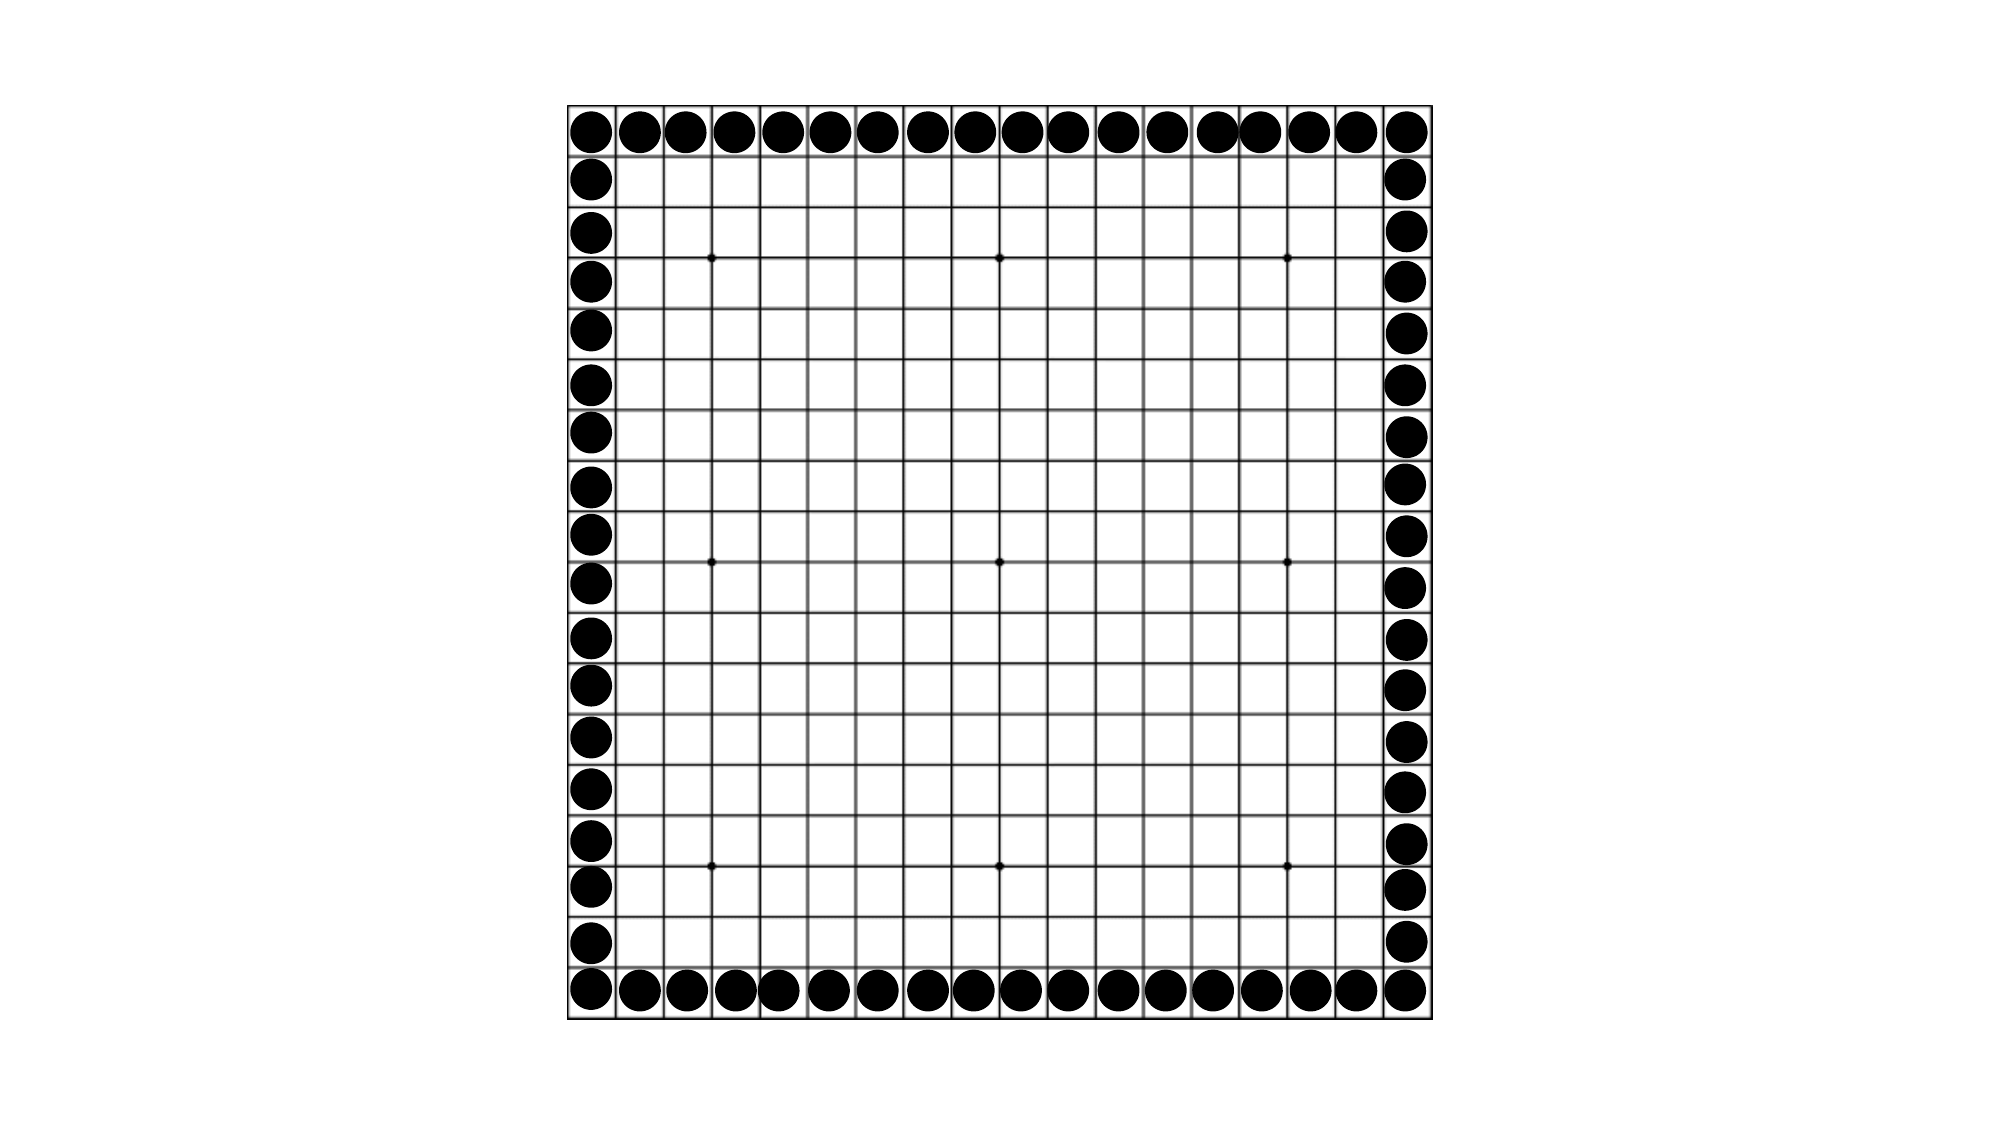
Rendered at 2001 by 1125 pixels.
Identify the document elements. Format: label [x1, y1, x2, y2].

text_box [571, 563, 611, 604]
text_box [571, 412, 611, 453]
text_box [1386, 417, 1427, 458]
text_box [1336, 112, 1377, 153]
text_box [571, 769, 611, 810]
text_box [716, 970, 756, 1011]
text_box [857, 970, 898, 1011]
text_box [810, 112, 851, 153]
text_box [571, 717, 611, 758]
text_box [571, 159, 611, 200]
text_box [571, 665, 611, 706]
text_box [1242, 970, 1282, 1011]
text_box [714, 112, 755, 153]
text_box [1385, 159, 1426, 200]
text_box [1386, 211, 1427, 252]
text_box [1386, 722, 1427, 762]
text_box [665, 112, 706, 153]
text_box [1386, 824, 1427, 865]
text_box [1385, 670, 1426, 711]
text_box [571, 866, 611, 907]
text_box [1386, 112, 1427, 153]
text_box [1385, 464, 1426, 505]
picture [567, 105, 1433, 1020]
text_box [1098, 112, 1139, 153]
text_box [1385, 365, 1426, 406]
text_box [620, 970, 660, 1011]
text_box [908, 970, 948, 1011]
text_box [571, 969, 611, 1009]
text_box [1290, 970, 1331, 1011]
text_box [1048, 112, 1089, 153]
text_box [1385, 568, 1426, 608]
text_box [1386, 620, 1427, 660]
text_box [571, 310, 611, 351]
text_box [1386, 921, 1427, 962]
text_box [763, 112, 804, 153]
text_box [1385, 772, 1426, 813]
text_box [1336, 970, 1377, 1011]
text_box [1197, 112, 1238, 153]
text_box [620, 112, 660, 153]
text_box [1386, 313, 1427, 354]
text_box [1048, 970, 1089, 1011]
text_box [571, 112, 611, 153]
text_box [809, 970, 849, 1011]
text_box [667, 970, 708, 1011]
text_box [1145, 970, 1186, 1011]
text_box [1147, 112, 1188, 153]
text_box [571, 261, 611, 302]
text_box [571, 365, 611, 406]
text_box [1240, 112, 1281, 153]
text_box [1385, 261, 1426, 302]
text_box [571, 213, 611, 253]
text_box [1098, 970, 1139, 1011]
text_box [953, 970, 994, 1011]
text_box [571, 514, 611, 555]
text_box [1289, 112, 1329, 153]
text_box [1385, 970, 1426, 1011]
text_box [955, 112, 996, 153]
text_box [857, 112, 898, 153]
text_box [571, 821, 611, 861]
text_box [571, 618, 611, 659]
text_box [1001, 970, 1041, 1011]
text_box [571, 923, 611, 964]
text_box [571, 467, 611, 508]
text_box [758, 970, 799, 1011]
text_box [1193, 970, 1233, 1011]
text_box [1002, 112, 1043, 153]
text_box [1386, 516, 1427, 557]
text_box [908, 112, 948, 153]
text_box [1385, 870, 1426, 910]
